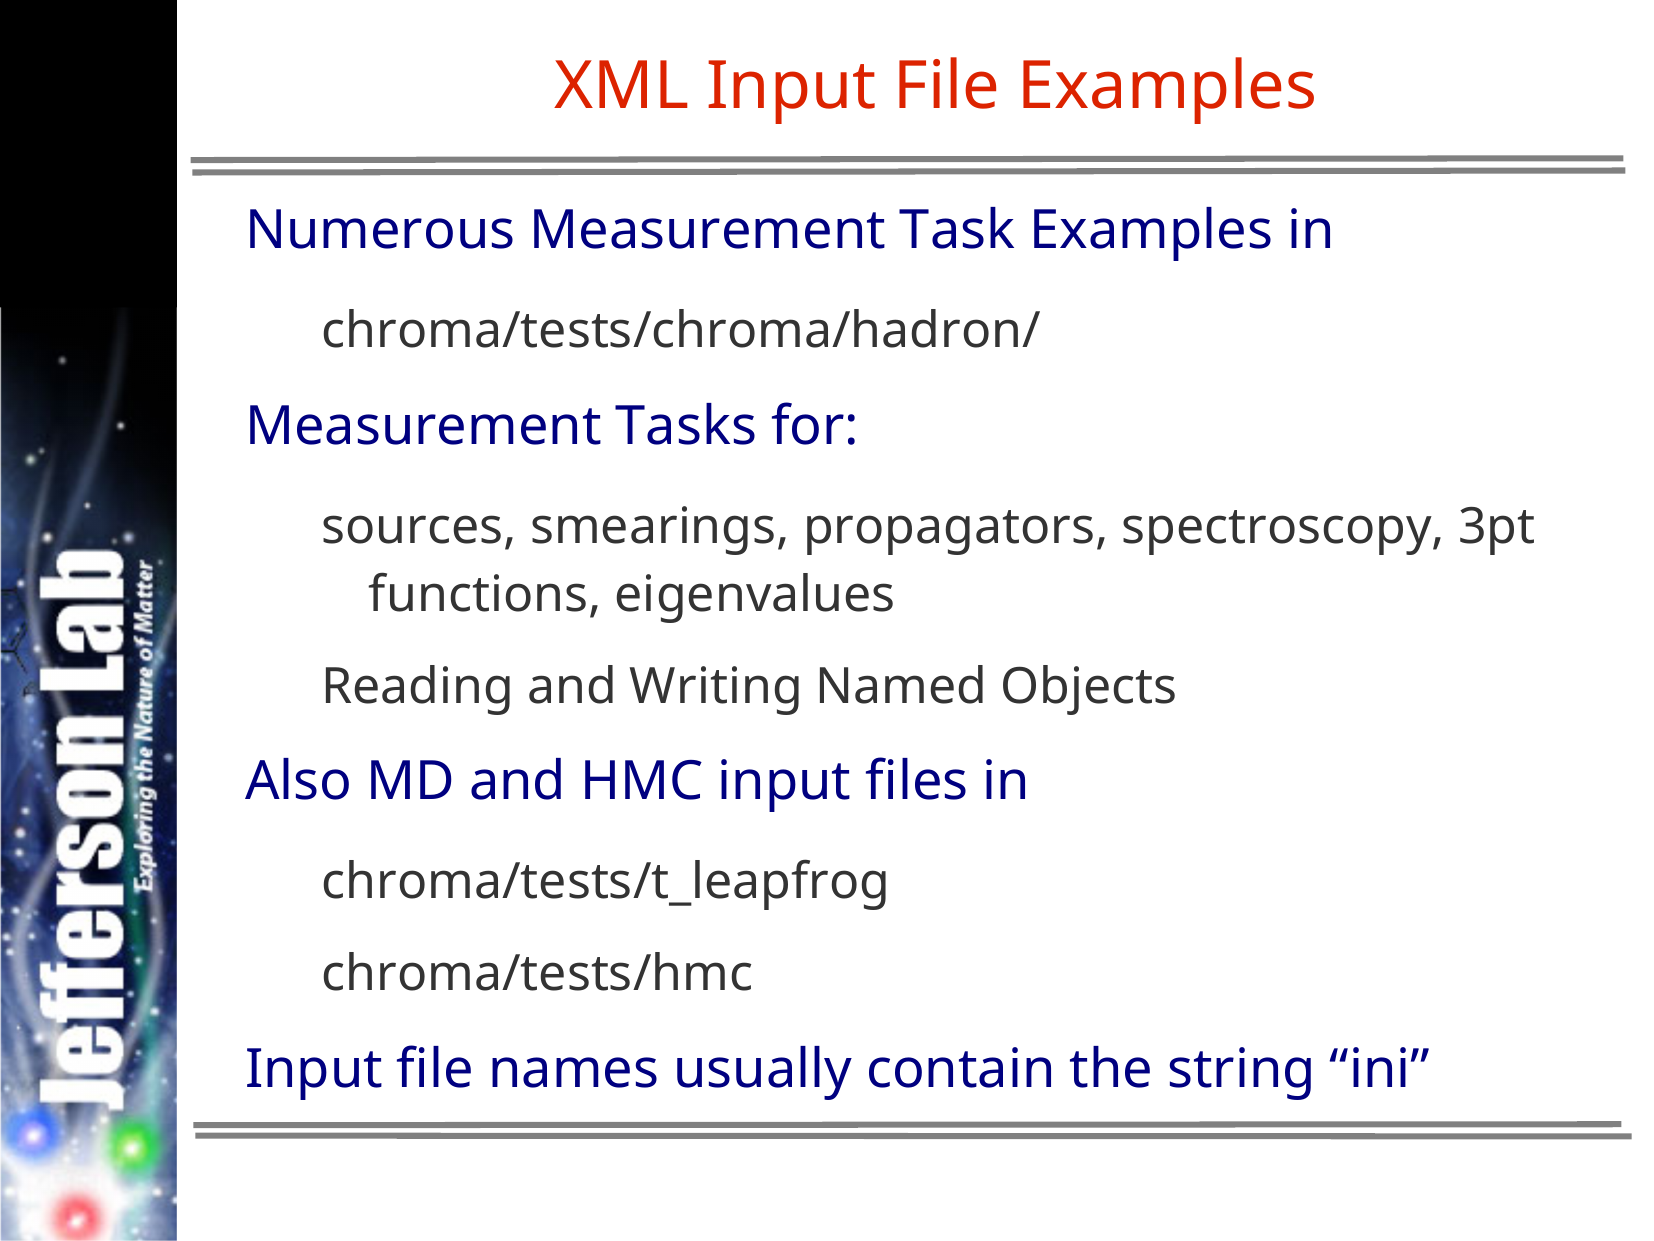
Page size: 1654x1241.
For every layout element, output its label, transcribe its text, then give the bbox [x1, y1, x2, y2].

list Numerous Measurement Task Examples in chroma/tests/chroma/hadron/ Measurement Tasks for: sources, smearings, propagators, spectroscopy, 3pt functions, eigenvalues Reading and Writing Named Objects Also MD and HMC input files in chroma/tests/t_leapfrog chroma/tests/hmc Input file names usually contain the string “ini” [227, 190, 1628, 1117]
picture [2, 308, 176, 1240]
title XML Input File Examples [235, 17, 1638, 149]
